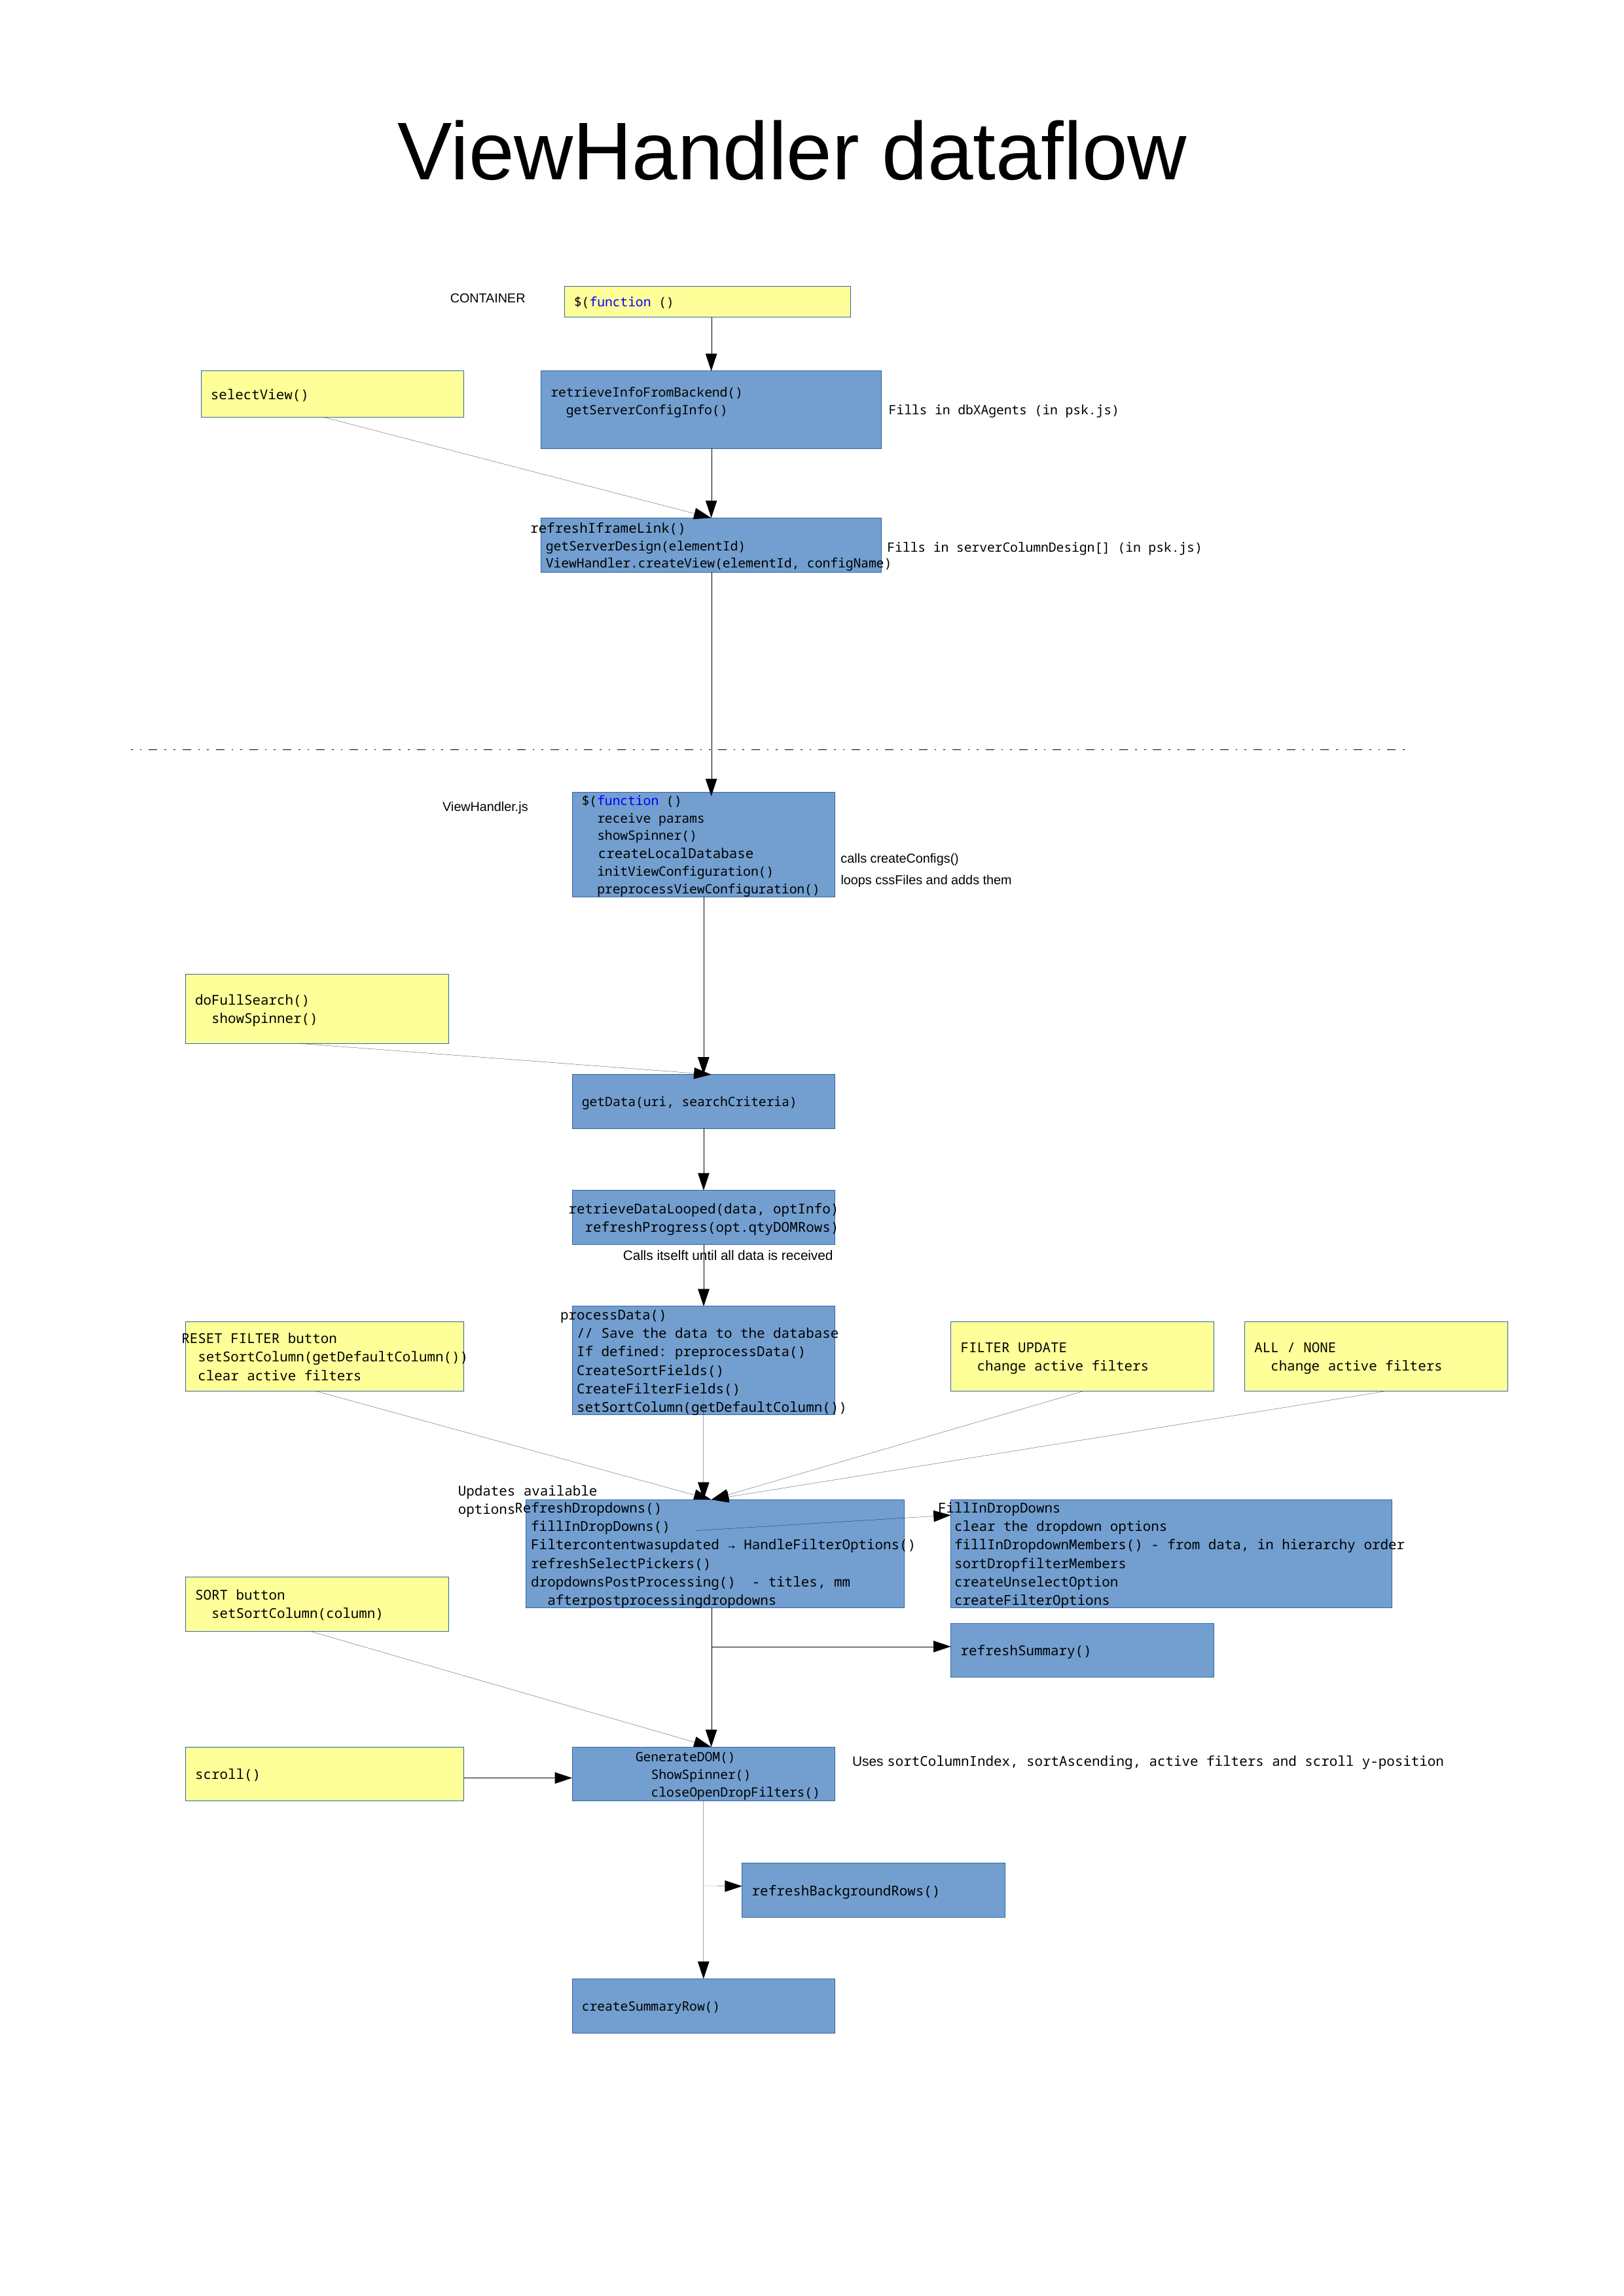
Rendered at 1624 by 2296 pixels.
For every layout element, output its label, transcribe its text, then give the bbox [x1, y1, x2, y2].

text_box Fills in serverColumnDesign[] (in psk.js) [877, 533, 1229, 574]
text_box $(function () receive params showSpinner() createLocalDatabase initViewConfiguration() preprocessViewConfiguration() [572, 792, 835, 897]
text_box Fills in dbXAgents (in psk.js) [878, 396, 1214, 422]
text_box retrieveDataLooped(data, optInfo) refreshProgress(opt.qtyDOMRows) [572, 1190, 835, 1245]
text_box ViewHandler.js [433, 794, 549, 819]
text_box calls createConfigs() [831, 846, 969, 868]
text_box Uses sortColumnIndex, sortAscending, active filters and scroll y-position [842, 1747, 1409, 1773]
text_box ViewHandler dataflow [0, 100, 1624, 202]
text_box getData(uri, searchCriteria) [572, 1074, 835, 1129]
text_box SORT button setSortColumn(column) [185, 1577, 449, 1632]
text_box processData() // Save the data to the database If defined: preprocessData() CreateSortFields() CreateFilterFields() setSortColumn(getDefaultColumn()) [572, 1306, 835, 1415]
text_box RESET FILTER button setSortColumn(getDefaultColumn()) clear active filters [185, 1321, 464, 1391]
text_box selectView() [201, 370, 464, 418]
text_box RefreshDropdowns() fillInDropDowns() Filtercontentwasupdated → HandleFilterOptions() refreshSelectPickers() dropdownsPostProcessing() - titles, mm afterpostprocessingdropdowns [526, 1499, 905, 1608]
text_box refreshIframeLink() getServerDesign(elementId) ViewHandler.createView(elementId, configName) [541, 518, 882, 573]
text_box GenerateDOM() ShowSpinner() closeOpenDropFilters() [572, 1747, 835, 1801]
text_box FillInDropDowns clear the dropdown options fillInDropdownMembers() - from data, in hierarchy order sortDropfilterMembers createUnselectOption createFilterOptions [950, 1499, 1392, 1608]
text_box createSummaryRow() [572, 1979, 835, 2034]
text_box doFullSearch() showSpinner() [185, 974, 449, 1044]
text_box refreshBackgroundRows() [742, 1863, 1005, 1918]
text_box Calls itselft until all data is received [613, 1242, 843, 1268]
text_box FILTER UPDATE change active filters [950, 1321, 1214, 1391]
text_box ALL / NONE change active filters [1244, 1321, 1508, 1391]
text_box refreshSummary() [950, 1623, 1214, 1677]
text_box $(function () [564, 286, 851, 317]
text_box retrieveInfoFromBackend() getServerConfigInfo() [541, 370, 882, 449]
text_box scroll() [185, 1747, 464, 1801]
text_box CONTAINER [441, 286, 549, 312]
text_box loops cssFiles and adds them [831, 868, 1022, 893]
text_box Updates available options [448, 1476, 672, 1503]
